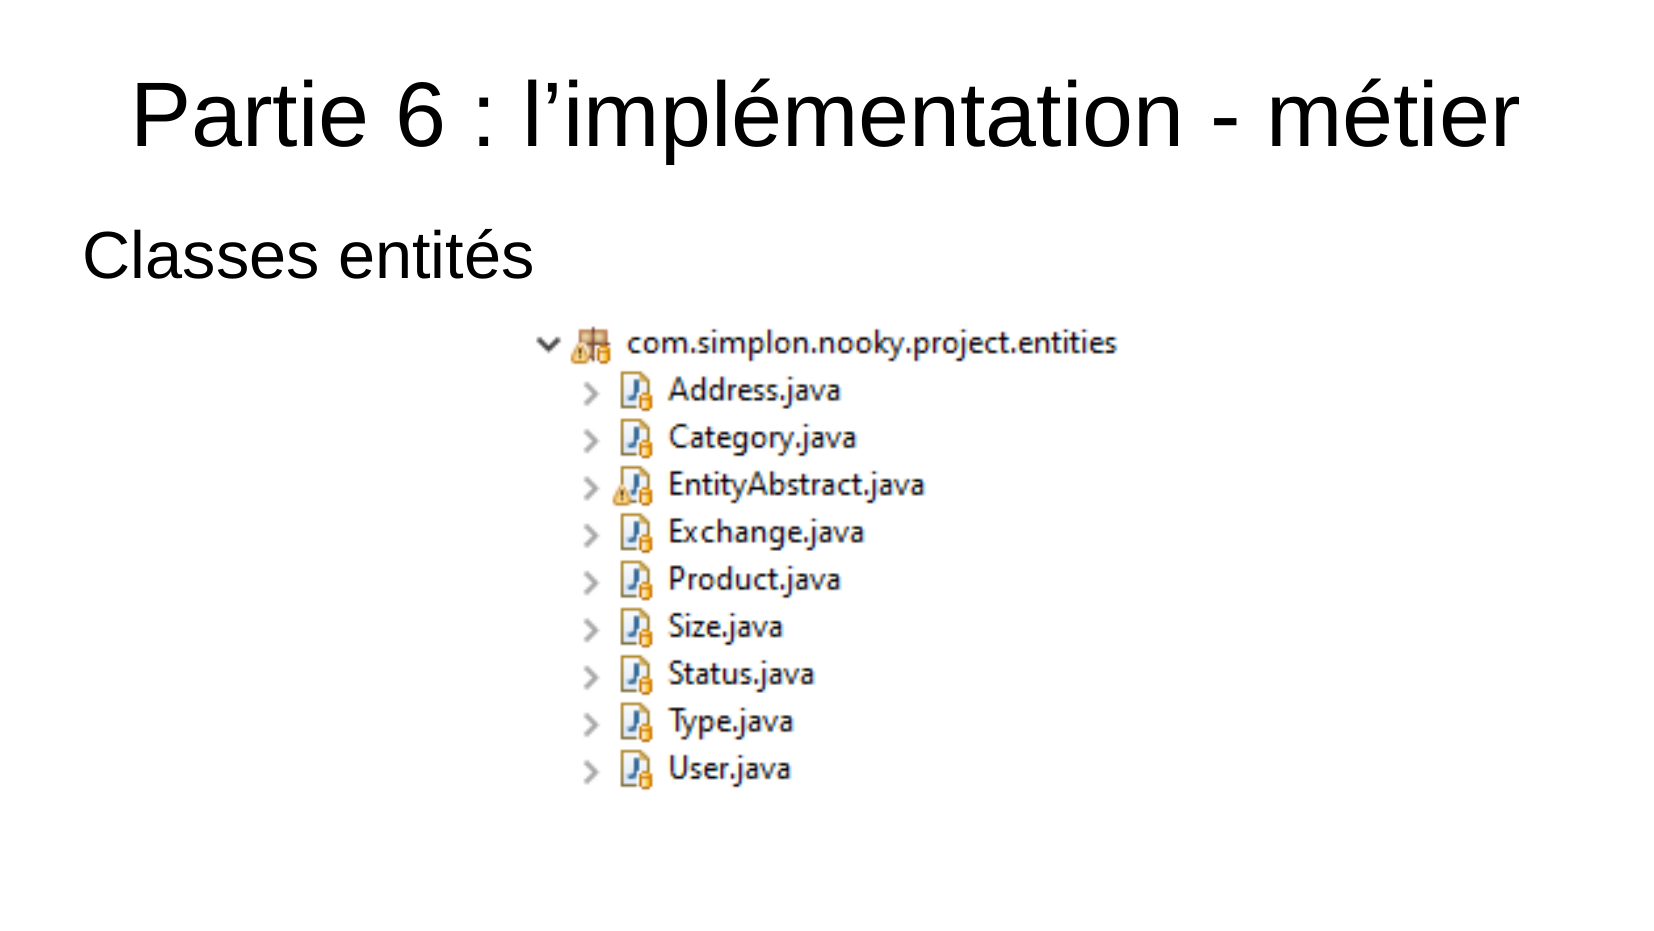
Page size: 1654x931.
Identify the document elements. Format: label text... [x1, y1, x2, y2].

title Partie 6 : l’implémentation - métier [82, 37, 1571, 193]
picture [472, 325, 1241, 798]
list Classes entités [82, 217, 1571, 758]
